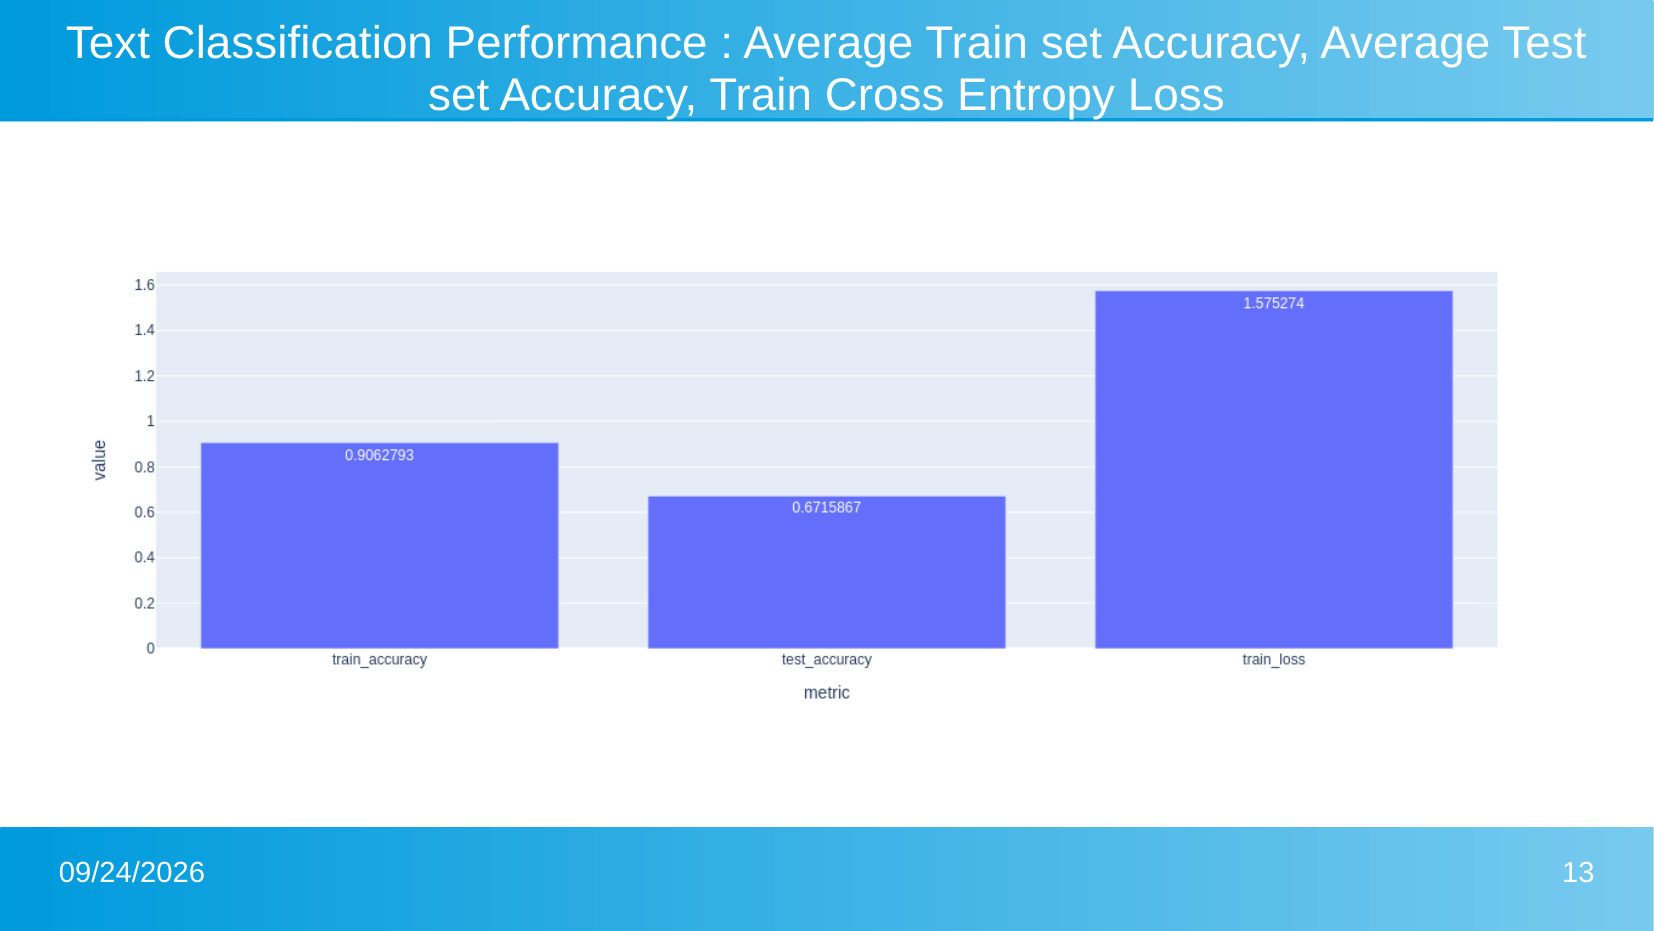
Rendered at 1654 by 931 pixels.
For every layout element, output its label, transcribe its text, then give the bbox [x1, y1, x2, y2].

picture [59, 199, 1595, 746]
title Text Classification Performance : Average Train set Accuracy, Average Test set Accuracy, Train Cross Entropy Loss [59, 17, 1595, 121]
